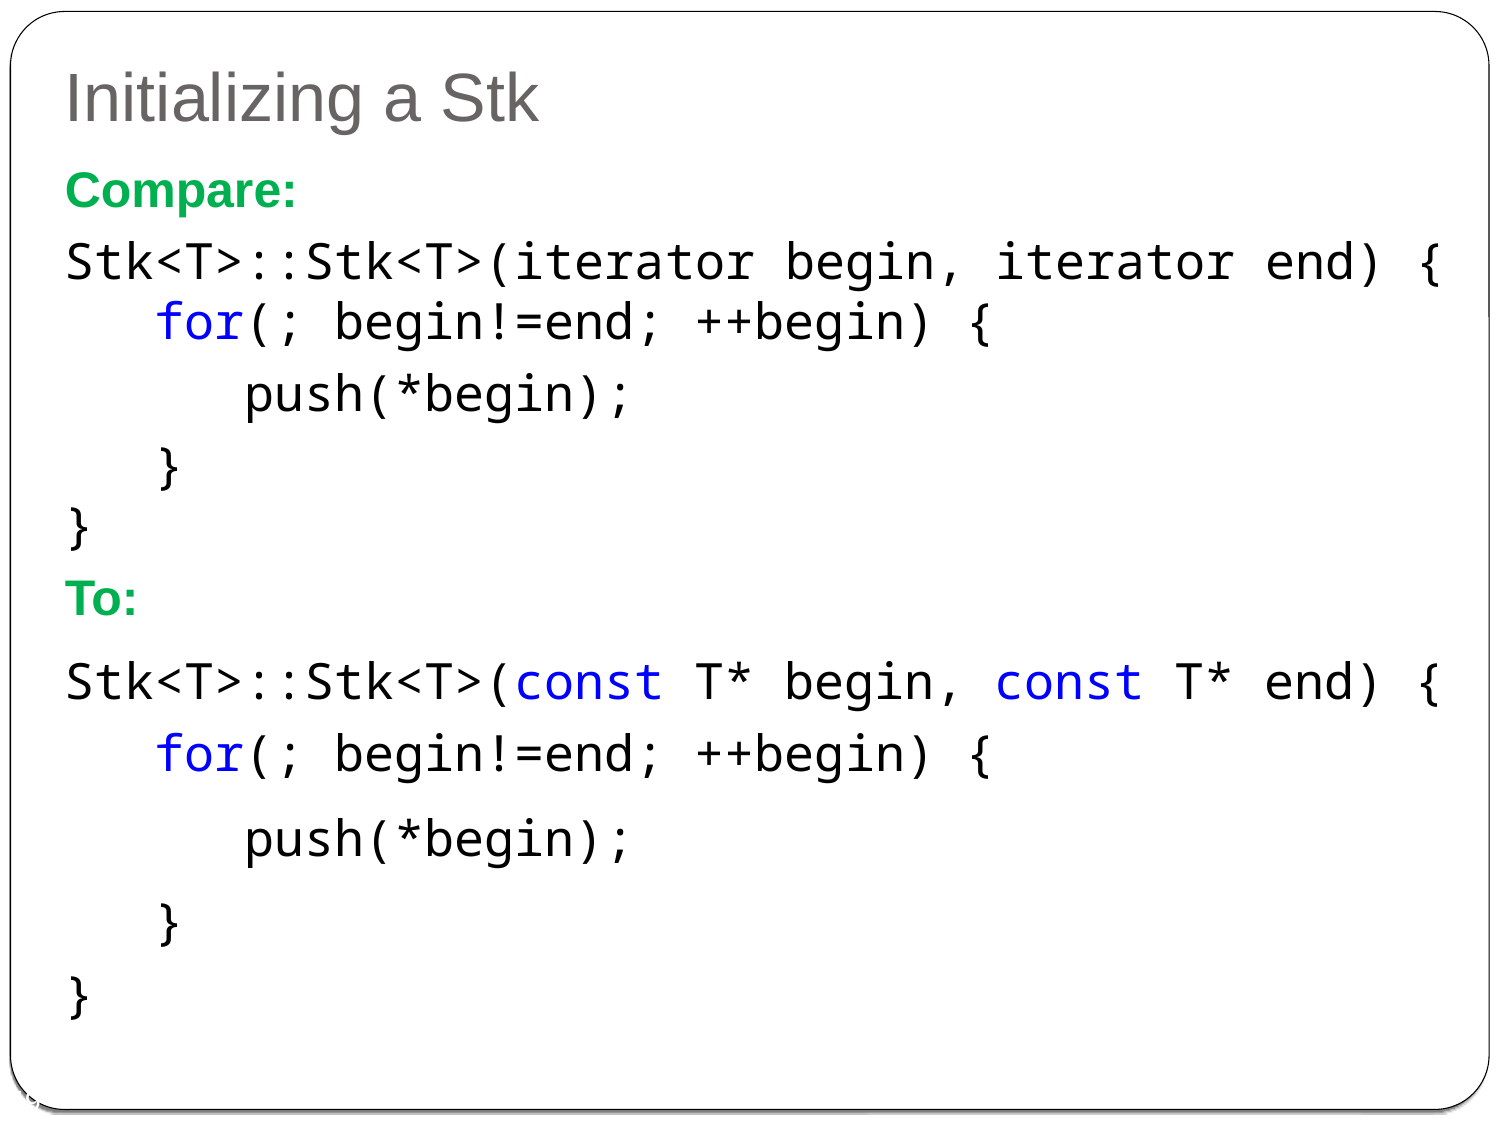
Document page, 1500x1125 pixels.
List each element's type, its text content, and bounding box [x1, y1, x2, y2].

slide_number <number> [0, 1074, 50, 1125]
list Compare: Stk<T>::Stk<T>(iterator begin, iterator end) { for(; begin!=end; ++begin) { push(*begin); } } To: Stk<T>::Stk<T>(const T* begin, const T* end) { for(; begin!=end; ++begin) { push(*begin); } } [50, 149, 1500, 1088]
title Initializing a Stk [50, 45, 1450, 149]
